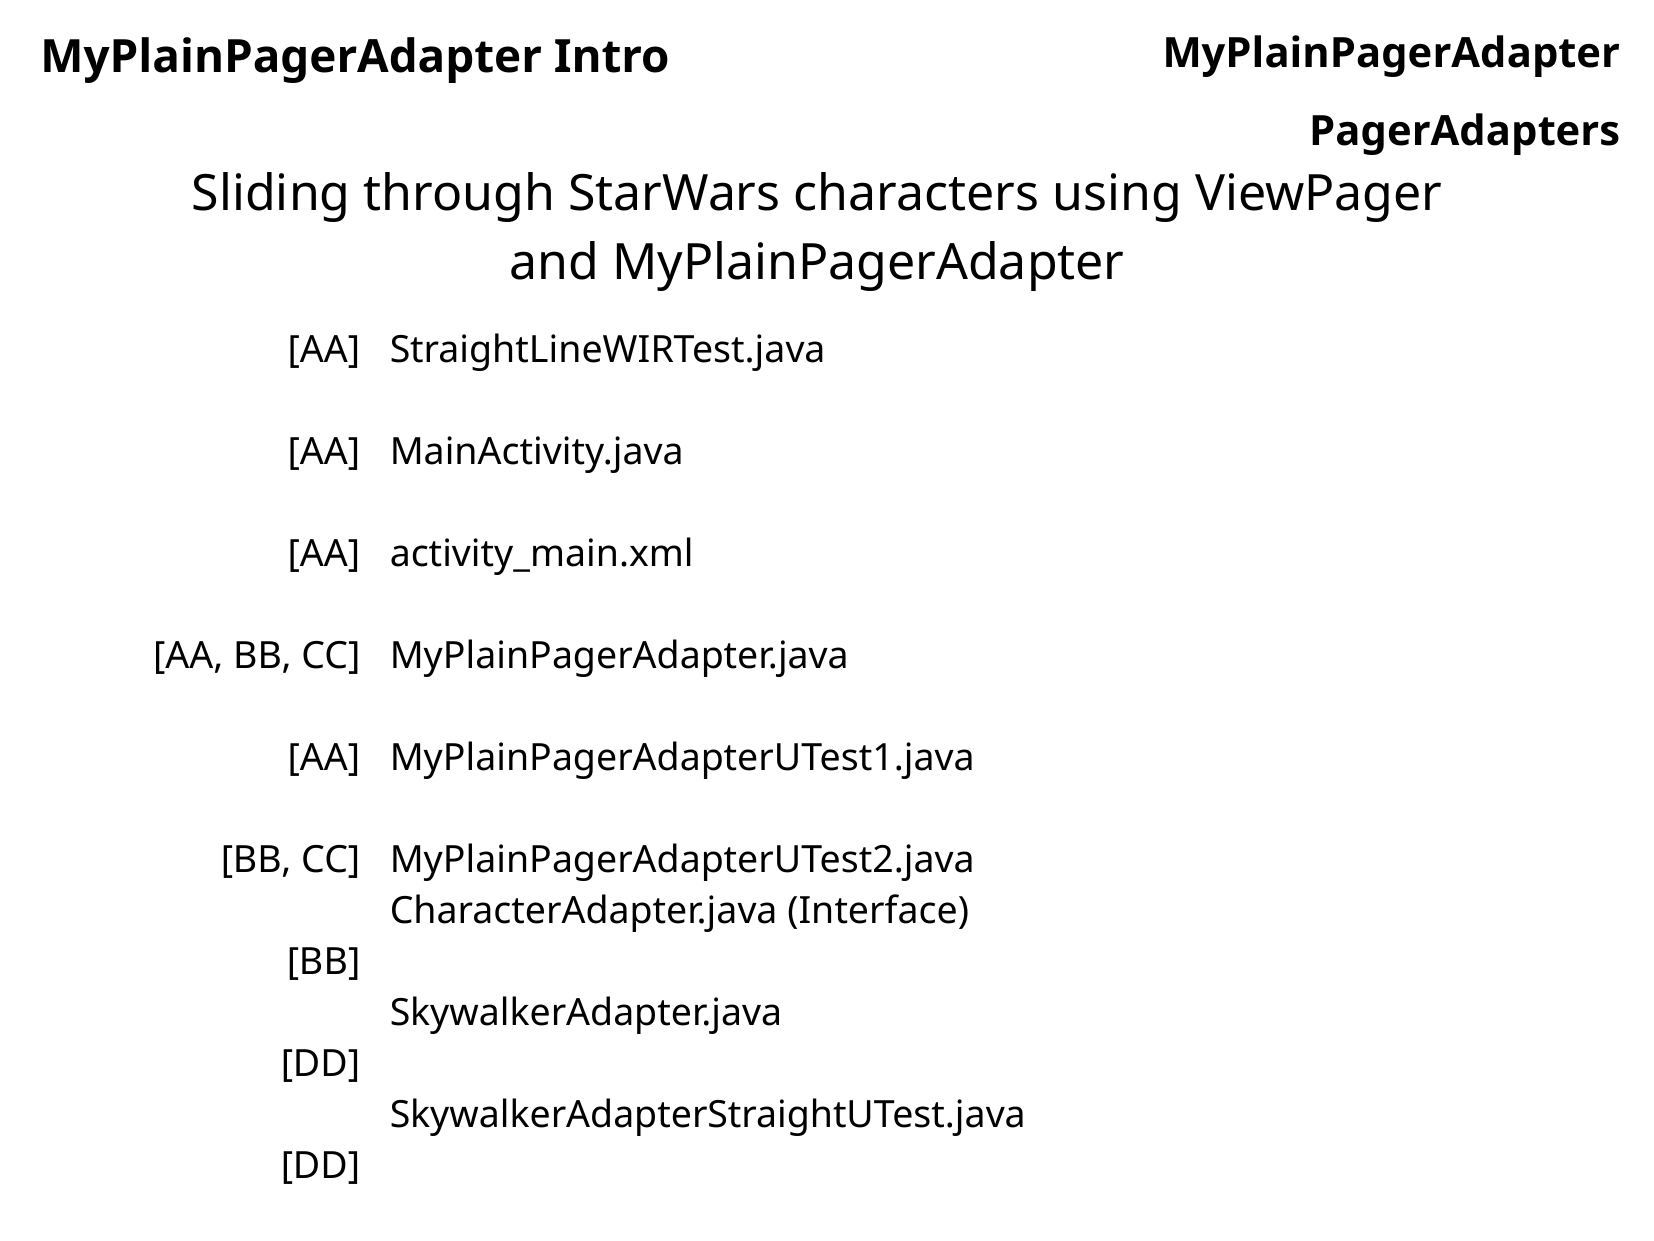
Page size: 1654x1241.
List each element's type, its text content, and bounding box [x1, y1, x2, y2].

text_box [AA] [AA] [AA] [AA, BB, CC] [AA] [BB, CC] [BB] [DD] [DD] [30, 315, 375, 1070]
text_box Sliding through StarWars characters using ViewPager and MyPlainPagerAdapter [150, 150, 1486, 265]
table_cell [26, 94, 830, 166]
table_cell PagerAdapters [831, 94, 1635, 166]
table_header MyPlainPagerAdapter [831, 16, 1635, 93]
text_box StraightLineWIRTest.java MainActivity.java activity_main.xml MyPlainPagerAdapter.java MyPlainPagerAdapterUTest1.java MyPlainPagerAdapterUTest2.java CharacterAdapter.java (Interface) SkywalkerAdapter.java SkywalkerAdapterStraightUTest.java [375, 315, 1231, 1114]
table_header MyPlainPagerAdapter Intro [26, 16, 830, 93]
